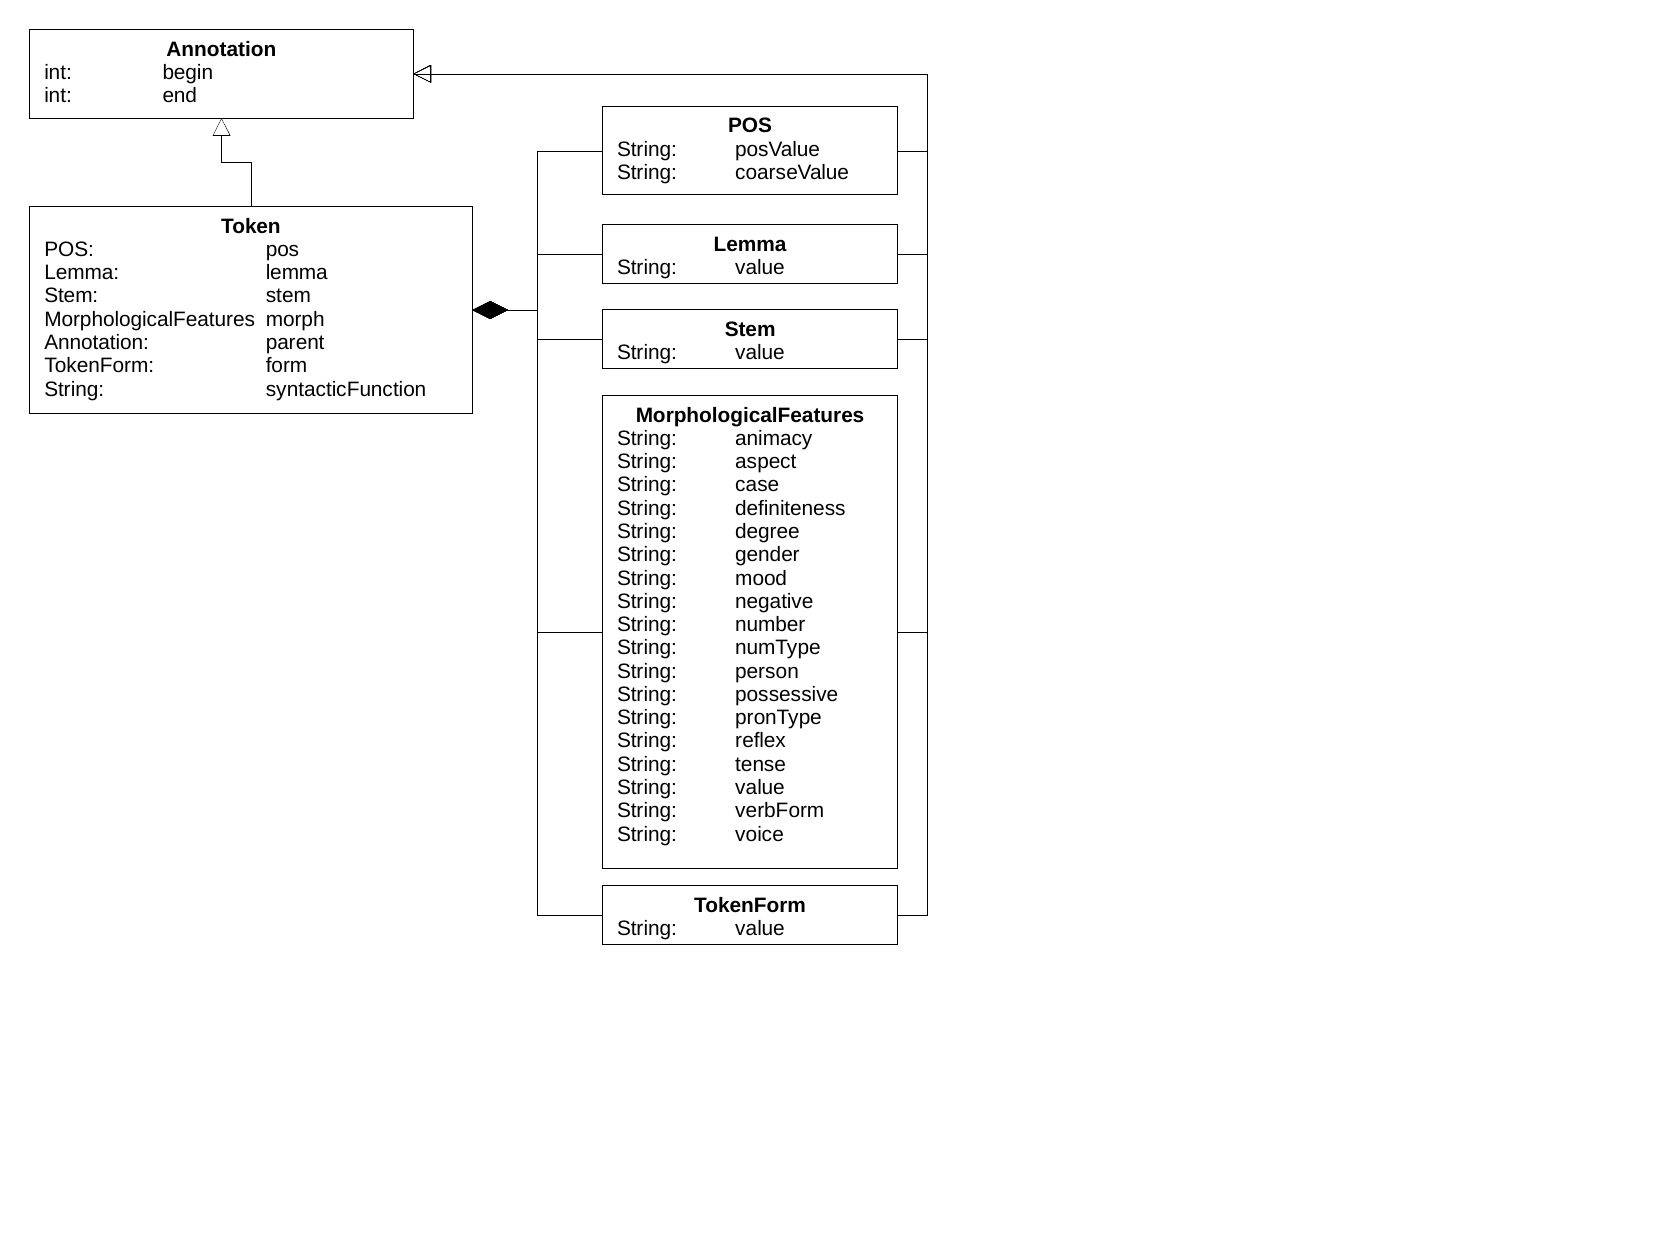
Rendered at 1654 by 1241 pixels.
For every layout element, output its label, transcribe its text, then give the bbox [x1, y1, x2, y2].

text_box Annotation int: begin int: end [29, 29, 414, 119]
text_box MorphologicalFeatures String: animacy String: aspect String: case String: definiteness String: degree String: gender String: mood String: negative String: number String: numType String: person String: possessive String: pronType String: reflex String: tense String: value String: verbForm String: voice [602, 395, 898, 869]
text_box Lemma String: value [602, 224, 898, 284]
text_box TokenForm String: value [602, 885, 898, 945]
text_box POS String: posValue String: coarseValue [602, 106, 898, 195]
text_box Stem String: value [602, 309, 898, 369]
text_box Token POS: pos Lemma: lemma Stem: stem MorphologicalFeatures morph Annotation: parent TokenForm: form String: syntacticFunction [29, 206, 473, 414]
